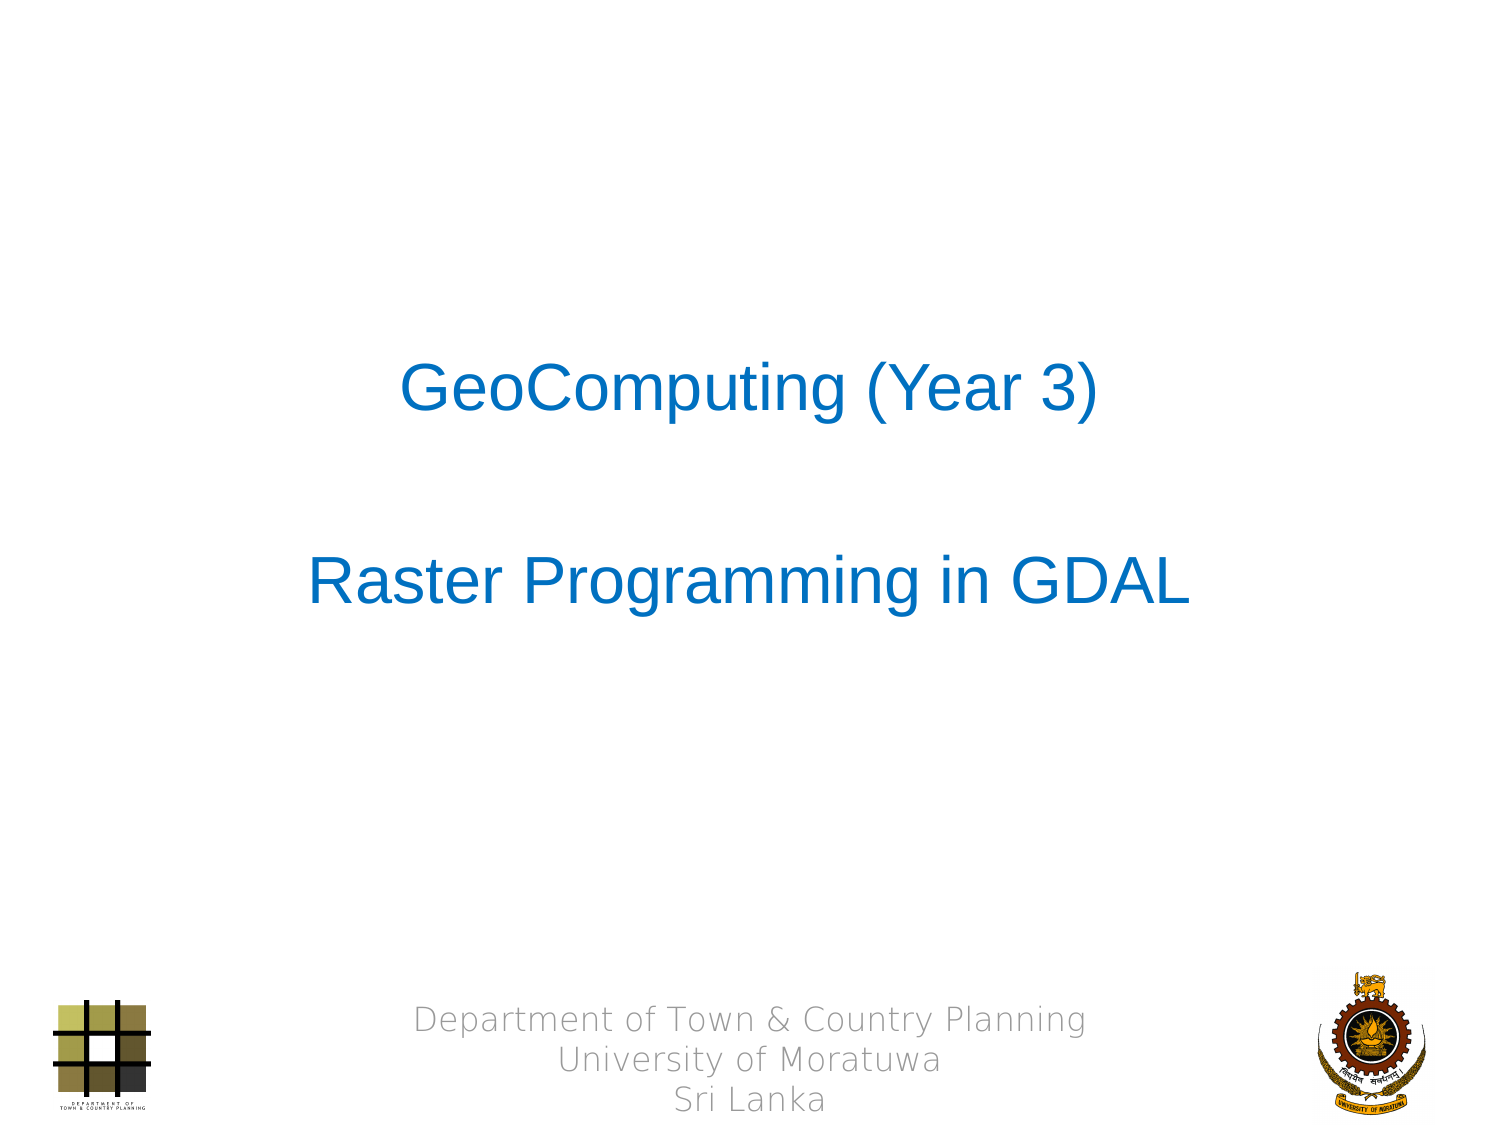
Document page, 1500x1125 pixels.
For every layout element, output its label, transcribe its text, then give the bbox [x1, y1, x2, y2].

subtitle GeoComputing (Year 3) Raster Programming in GDAL [75, 45, 1426, 915]
picture [1312, 966, 1435, 1125]
picture [53, 1000, 151, 1110]
